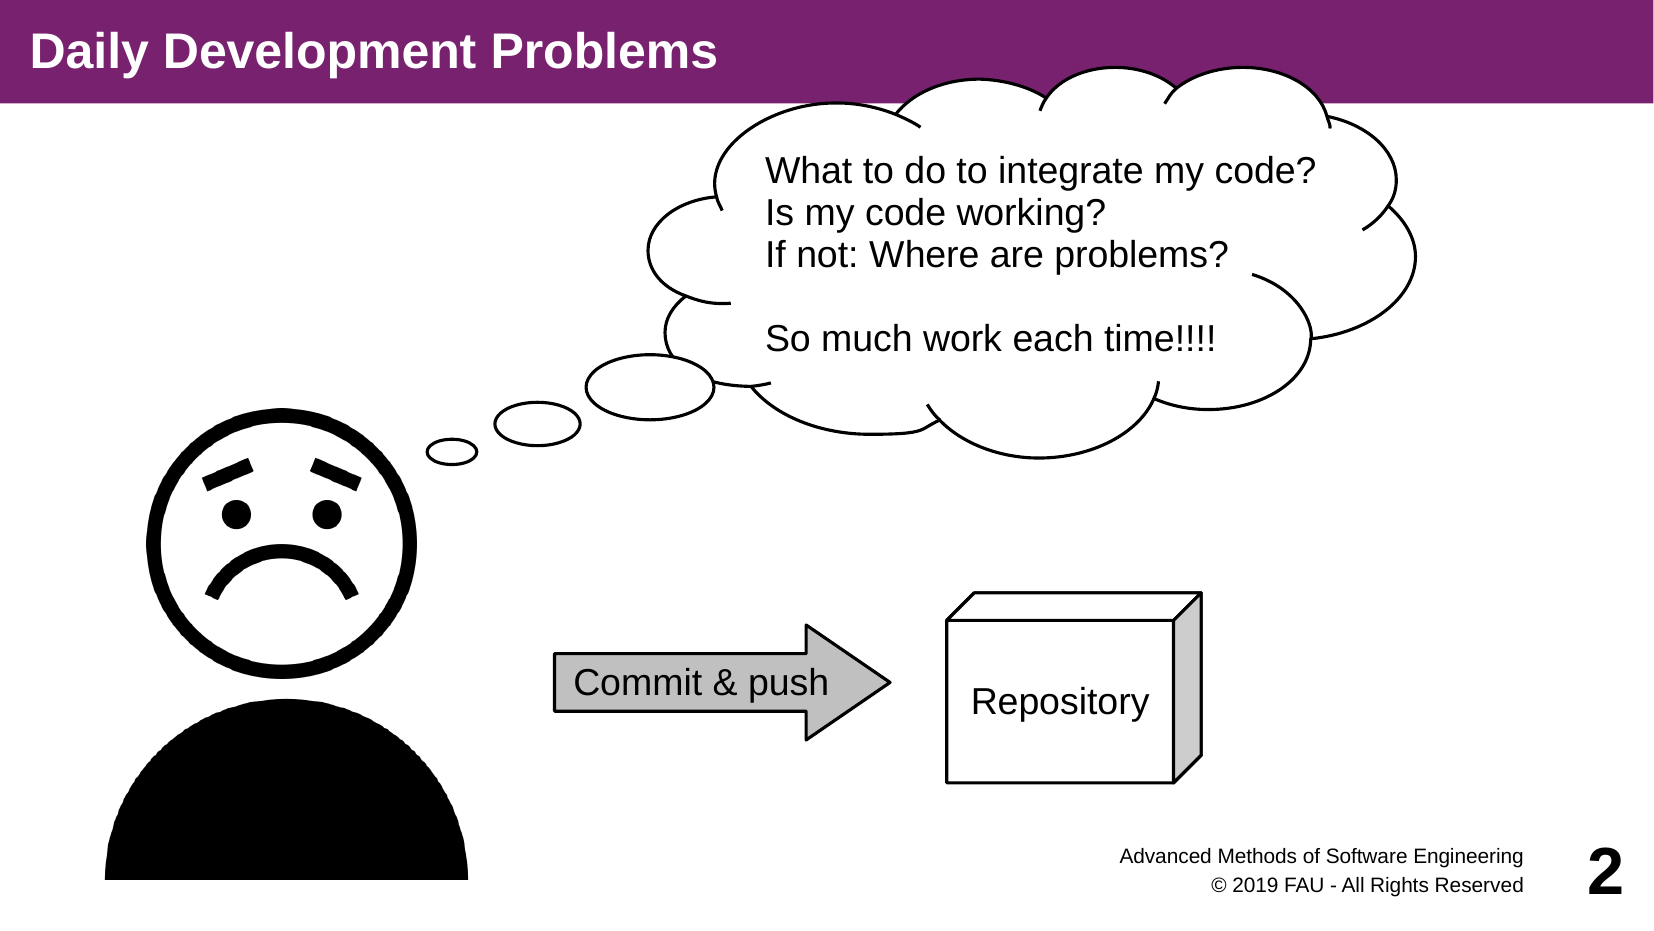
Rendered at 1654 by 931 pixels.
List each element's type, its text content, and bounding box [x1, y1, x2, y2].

text_box What to do to integrate my code? Is my code working? If not: Where are problems? So much work each time!!!! [494, 402, 581, 446]
text_box Repository [946, 621, 1173, 783]
text_box Commit & push [554, 624, 891, 740]
picture [70, 408, 502, 880]
text_box What to do to integrate my code? Is my code working? If not: Where are problems? So much work each time!!!! [586, 67, 1416, 459]
title Daily Development Problems [0, 0, 1654, 104]
